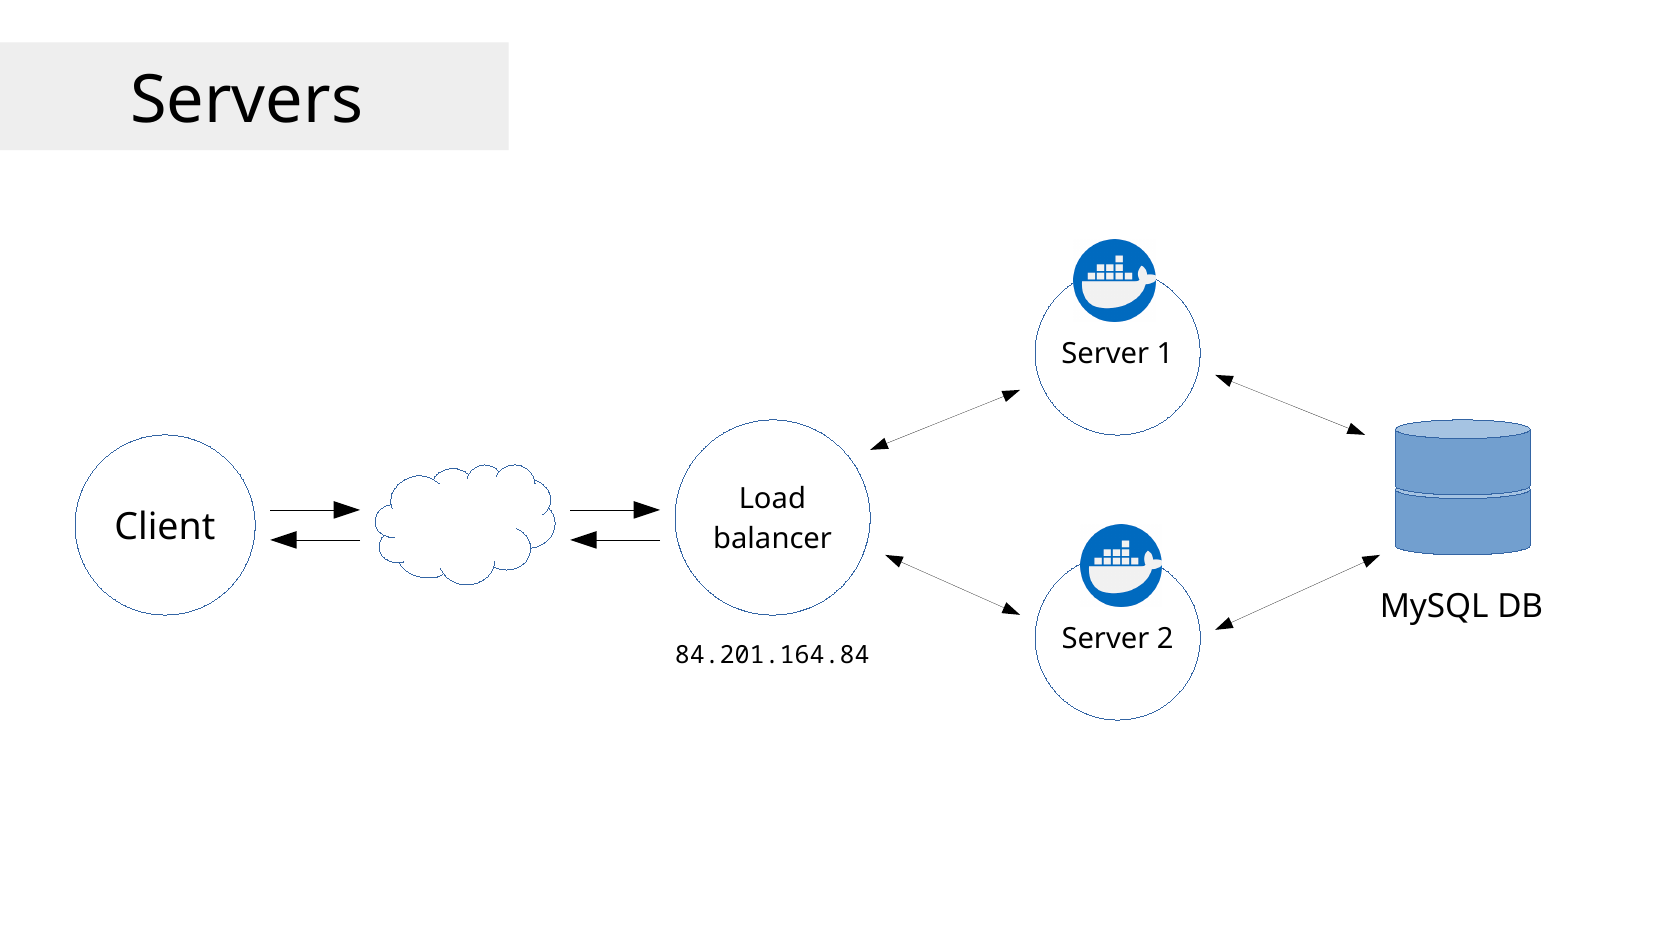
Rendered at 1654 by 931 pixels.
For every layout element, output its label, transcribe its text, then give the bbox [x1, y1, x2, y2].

text_box Server 1 [1035, 279, 1201, 436]
text_box Load balancer [675, 419, 871, 616]
text_box Client [75, 434, 256, 616]
text_box MySQL DB [1365, 574, 1576, 630]
title Servers [0, 42, 509, 151]
text_box 84.201.164.84 [660, 629, 885, 678]
text_box [1395, 490, 1531, 555]
text_box [1395, 430, 1531, 495]
picture [1073, 239, 1156, 322]
text_box Server 2 [1035, 564, 1201, 721]
picture [1080, 524, 1162, 607]
